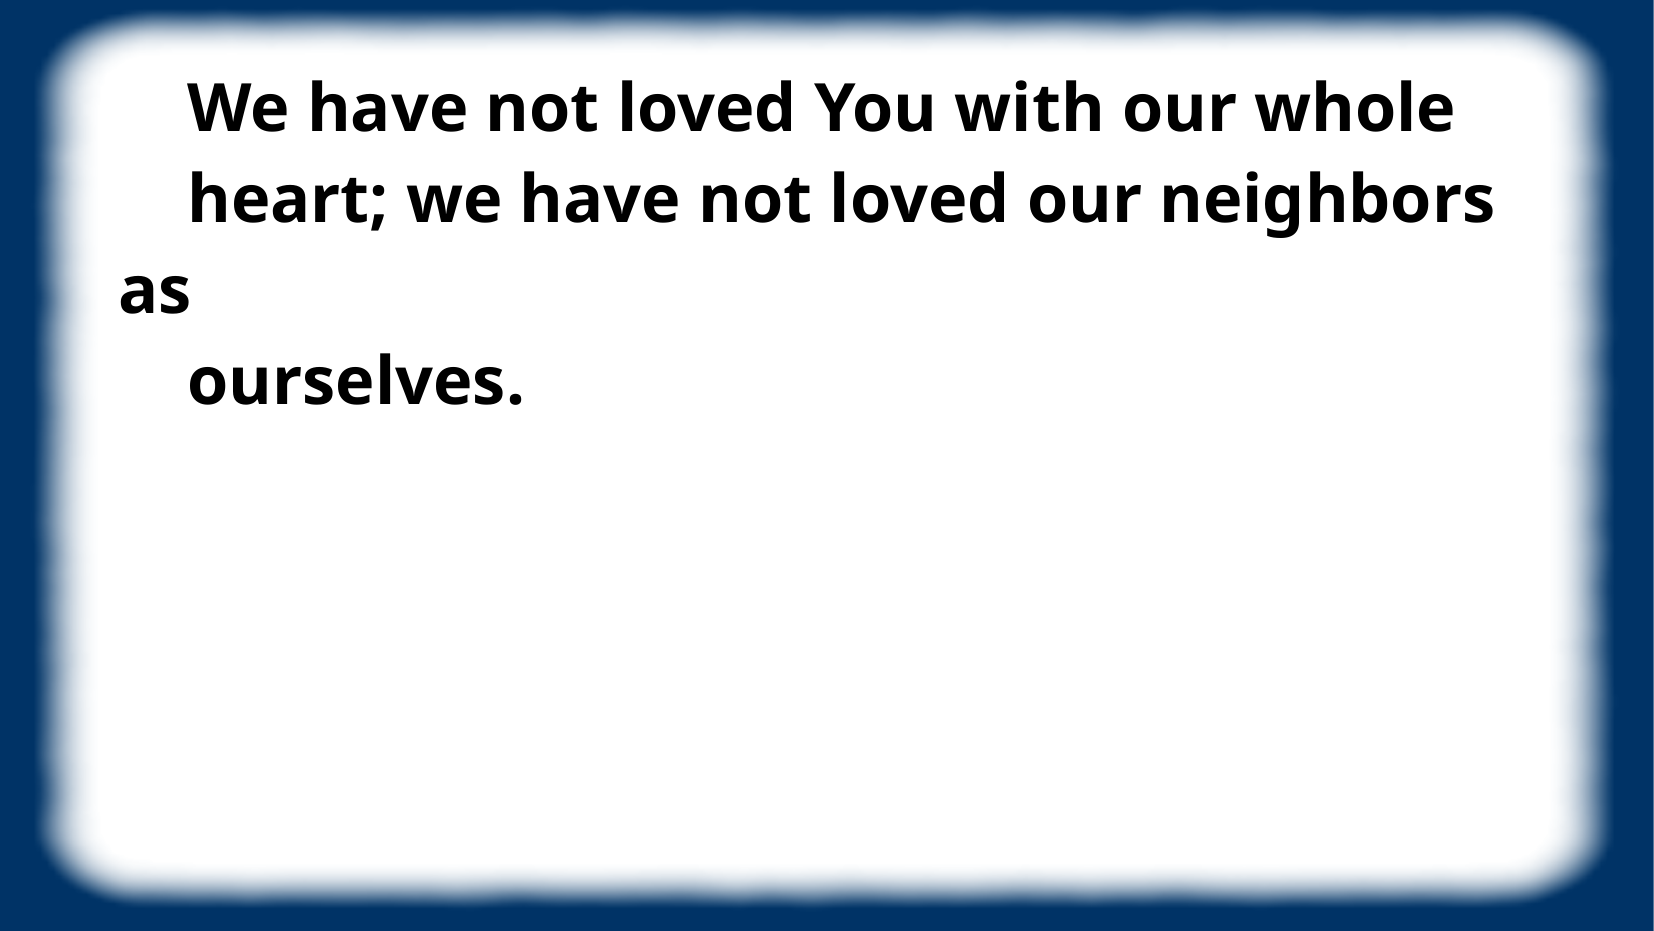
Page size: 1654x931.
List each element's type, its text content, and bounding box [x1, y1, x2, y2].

picture [0, 0, 1654, 931]
text_box We have not loved You with our whole heart; we have not loved our neighbors as ourselves. [103, 53, 1546, 346]
